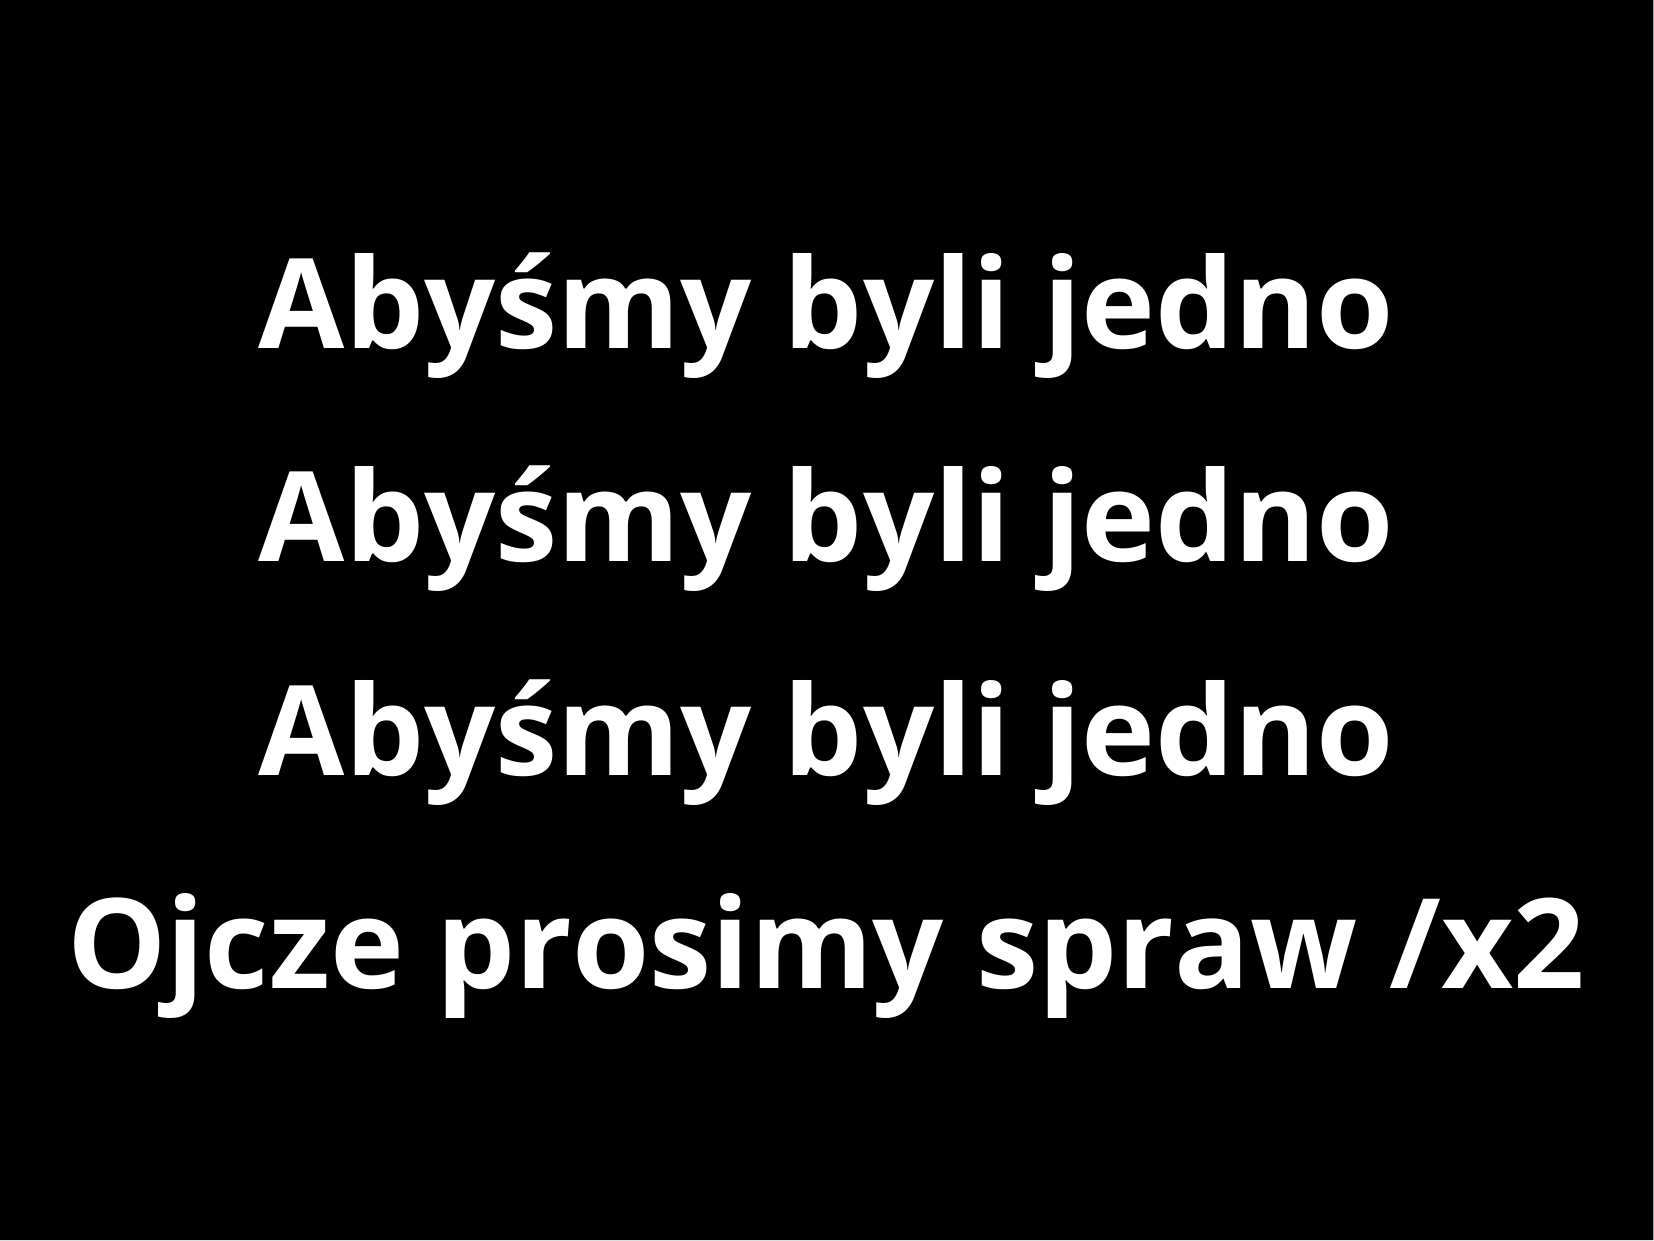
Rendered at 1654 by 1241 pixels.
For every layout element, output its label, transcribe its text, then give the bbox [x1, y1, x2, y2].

title Abyśmy byli jedno ppp Abyśmy byli jedno ppp Abyśmy byli jedno ppp Ojcze prosimy spraw /x2 [0, 0, 1654, 1241]
